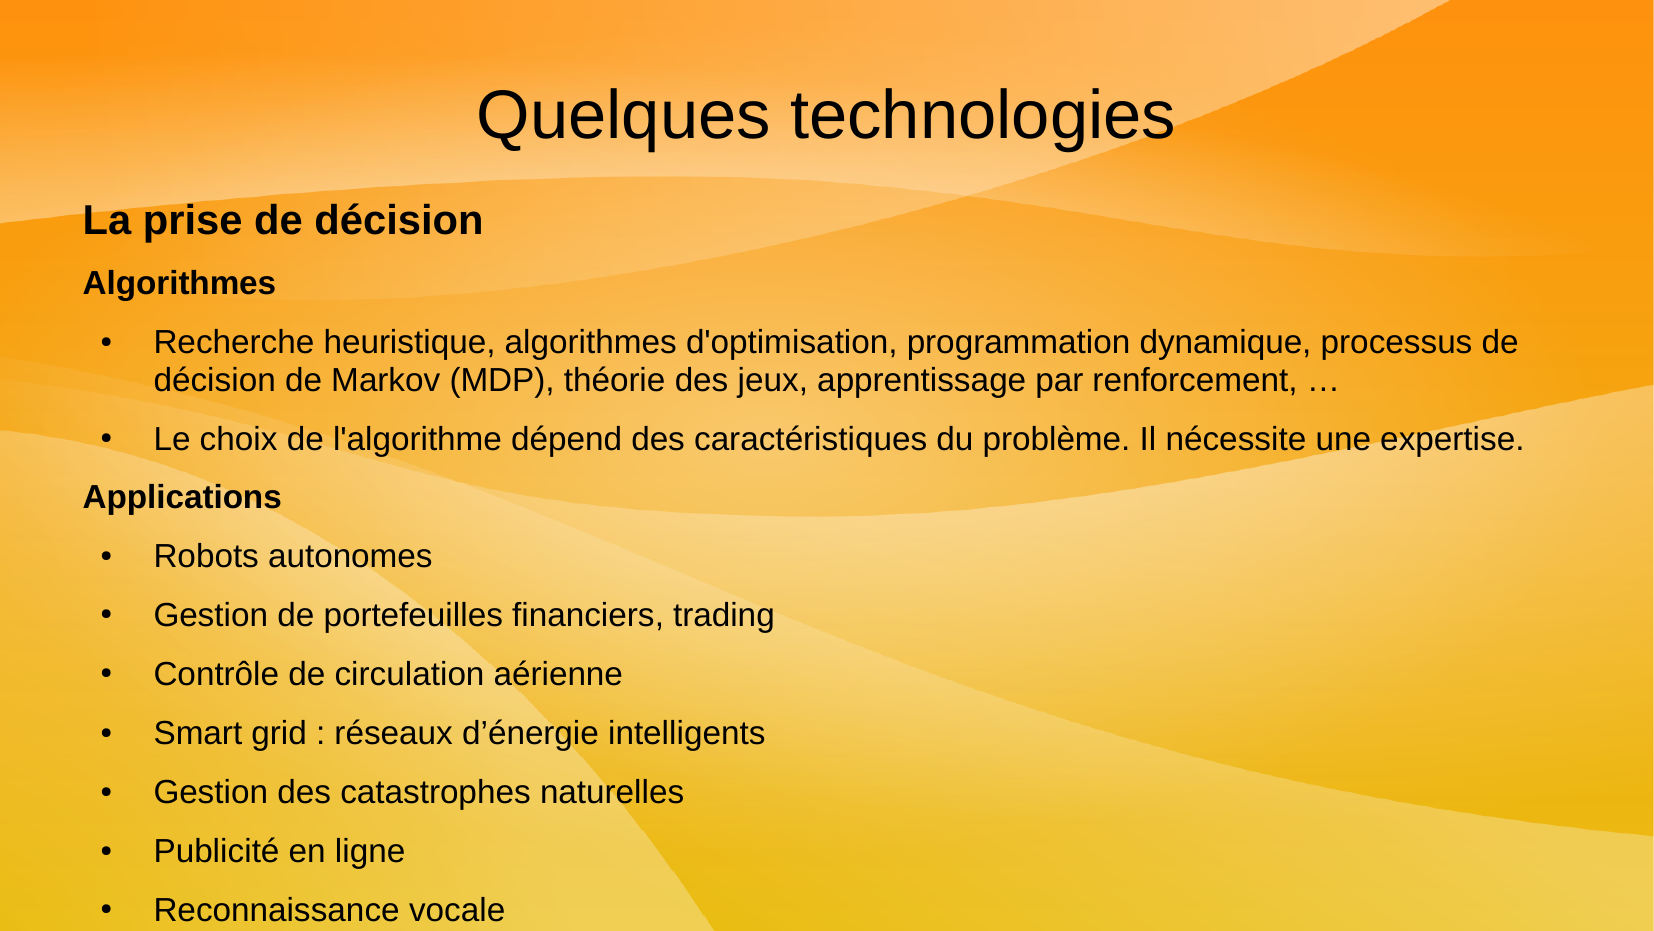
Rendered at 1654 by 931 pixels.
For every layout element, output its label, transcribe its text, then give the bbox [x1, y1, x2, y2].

picture [0, 0, 1654, 931]
title Quelques technologies [82, 37, 1571, 193]
list La prise de décision Algorithmes Recherche heuristique, algorithmes d'optimisation, programmation dynamique, processus de décision de Markov (MDP), théorie des jeux, apprentissage par renforcement, … Le choix de l'algorithme dépend des caractéristiques du problème. Il nécessite une expertise. Applications Robots autonomes Gestion de portefeuilles financiers, trading Contrôle de circulation aérienne Smart grid : réseaux d’énergie intelligents Gestion des catastrophes naturelles Publicité en ligne Reconnaissance vocale [82, 196, 1571, 929]
